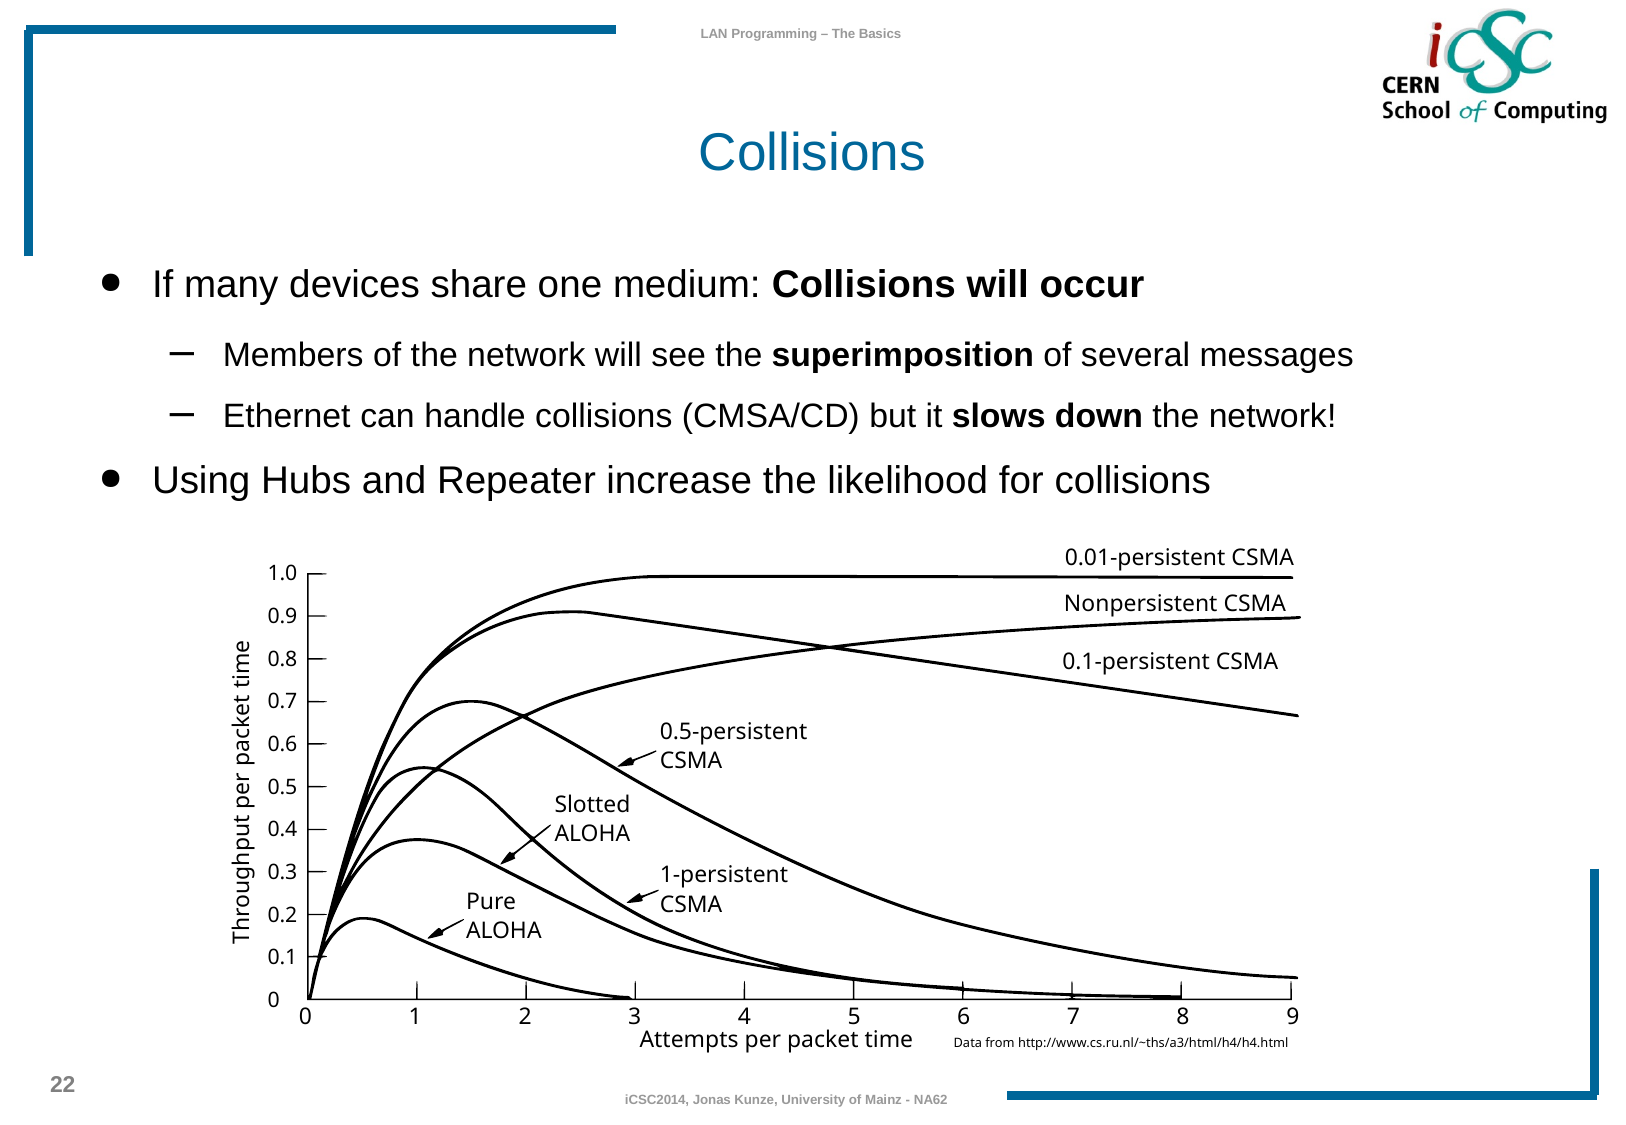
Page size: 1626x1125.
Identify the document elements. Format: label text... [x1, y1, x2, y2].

picture [1381, 8, 1608, 125]
picture [231, 548, 1312, 1053]
title Collisions [81, 44, 1544, 233]
list If many devices share one medium: Collisions will occur Members of the network will see the superimposition of several messages Ethernet can handle collisions (CMSA/CD) but it slows down the network! Using Hubs and Repeater increase the likelihood for collisions [81, 263, 1512, 1051]
